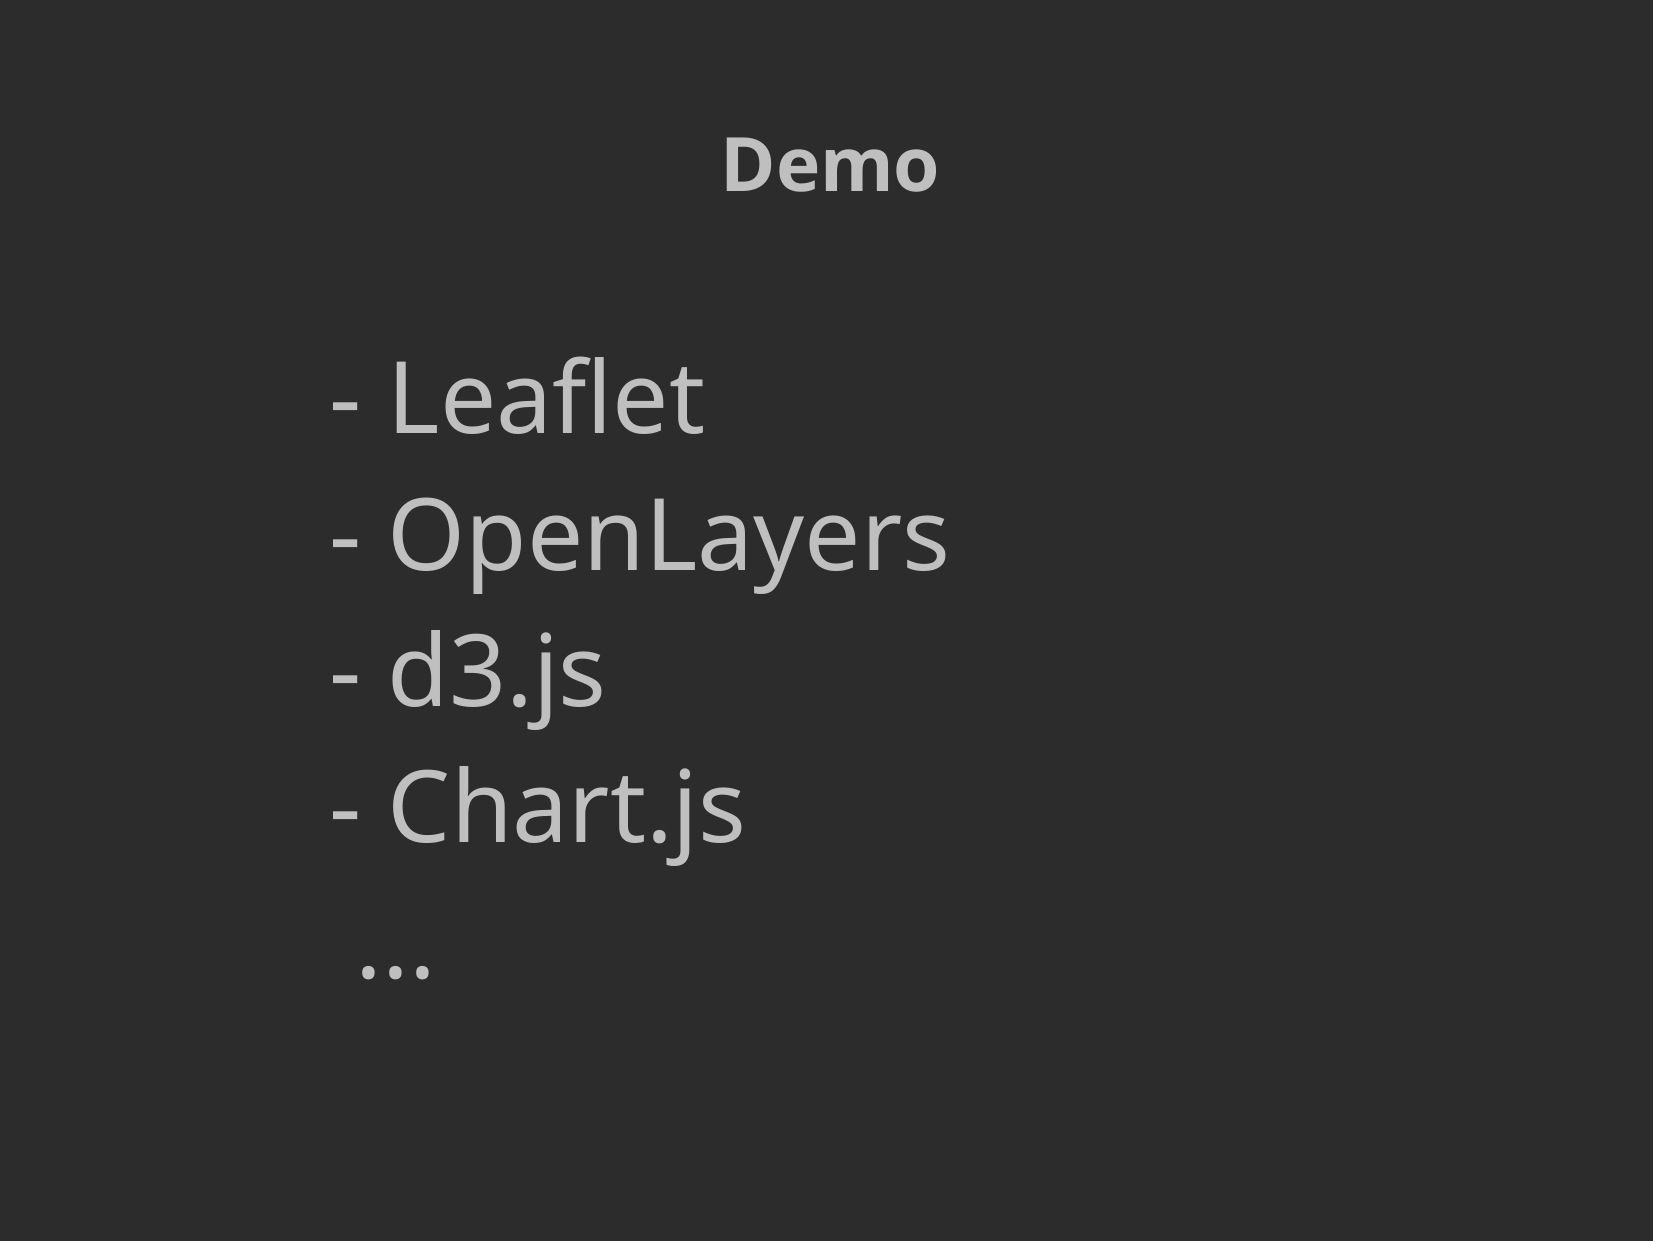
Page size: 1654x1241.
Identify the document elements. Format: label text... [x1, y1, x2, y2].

text_box Demo [630, 83, 1032, 241]
text_box - Leaflet - OpenLayers - d3.js - Chart.js ... [315, 269, 1441, 1066]
